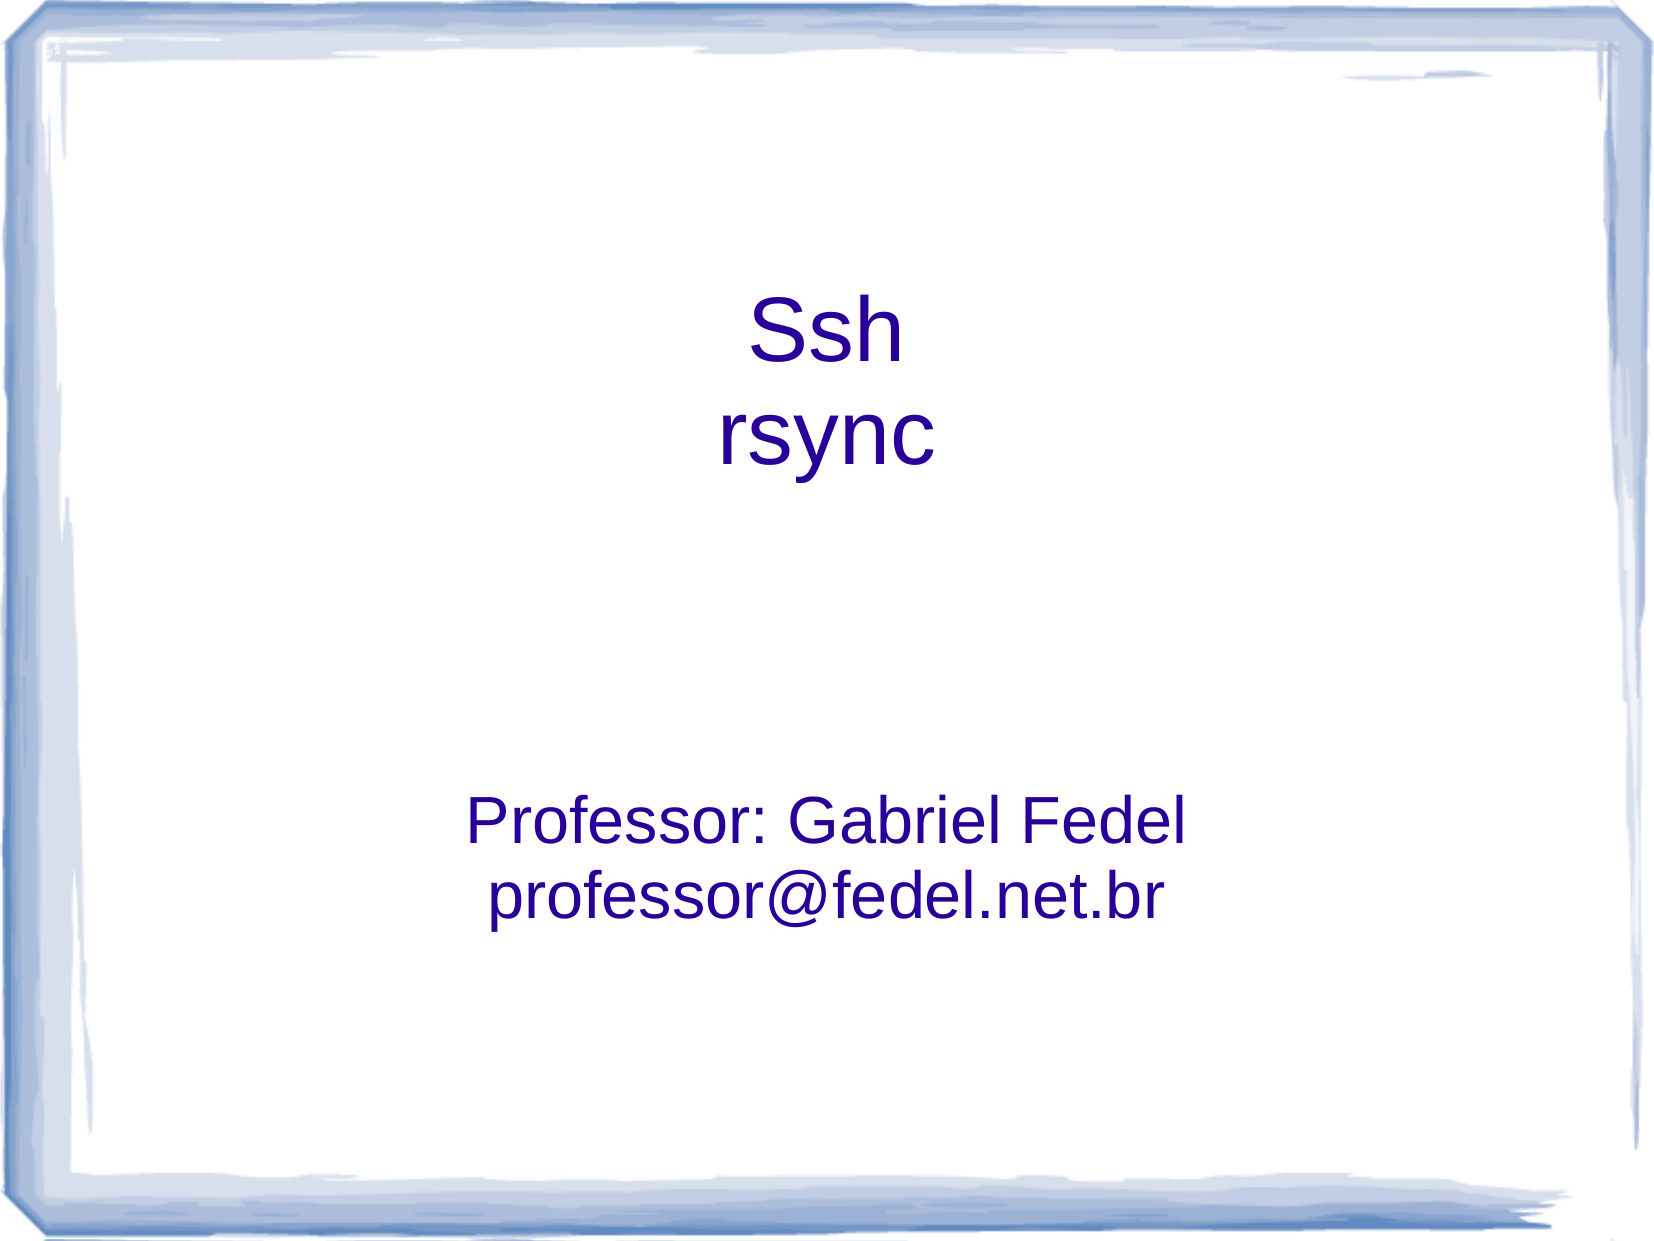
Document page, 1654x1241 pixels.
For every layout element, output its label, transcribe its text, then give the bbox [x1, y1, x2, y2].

picture [0, 0, 1654, 1241]
subtitle Ssh rsync Professor: Gabriel Fedel professor@fedel.net.br [82, 108, 1571, 1104]
